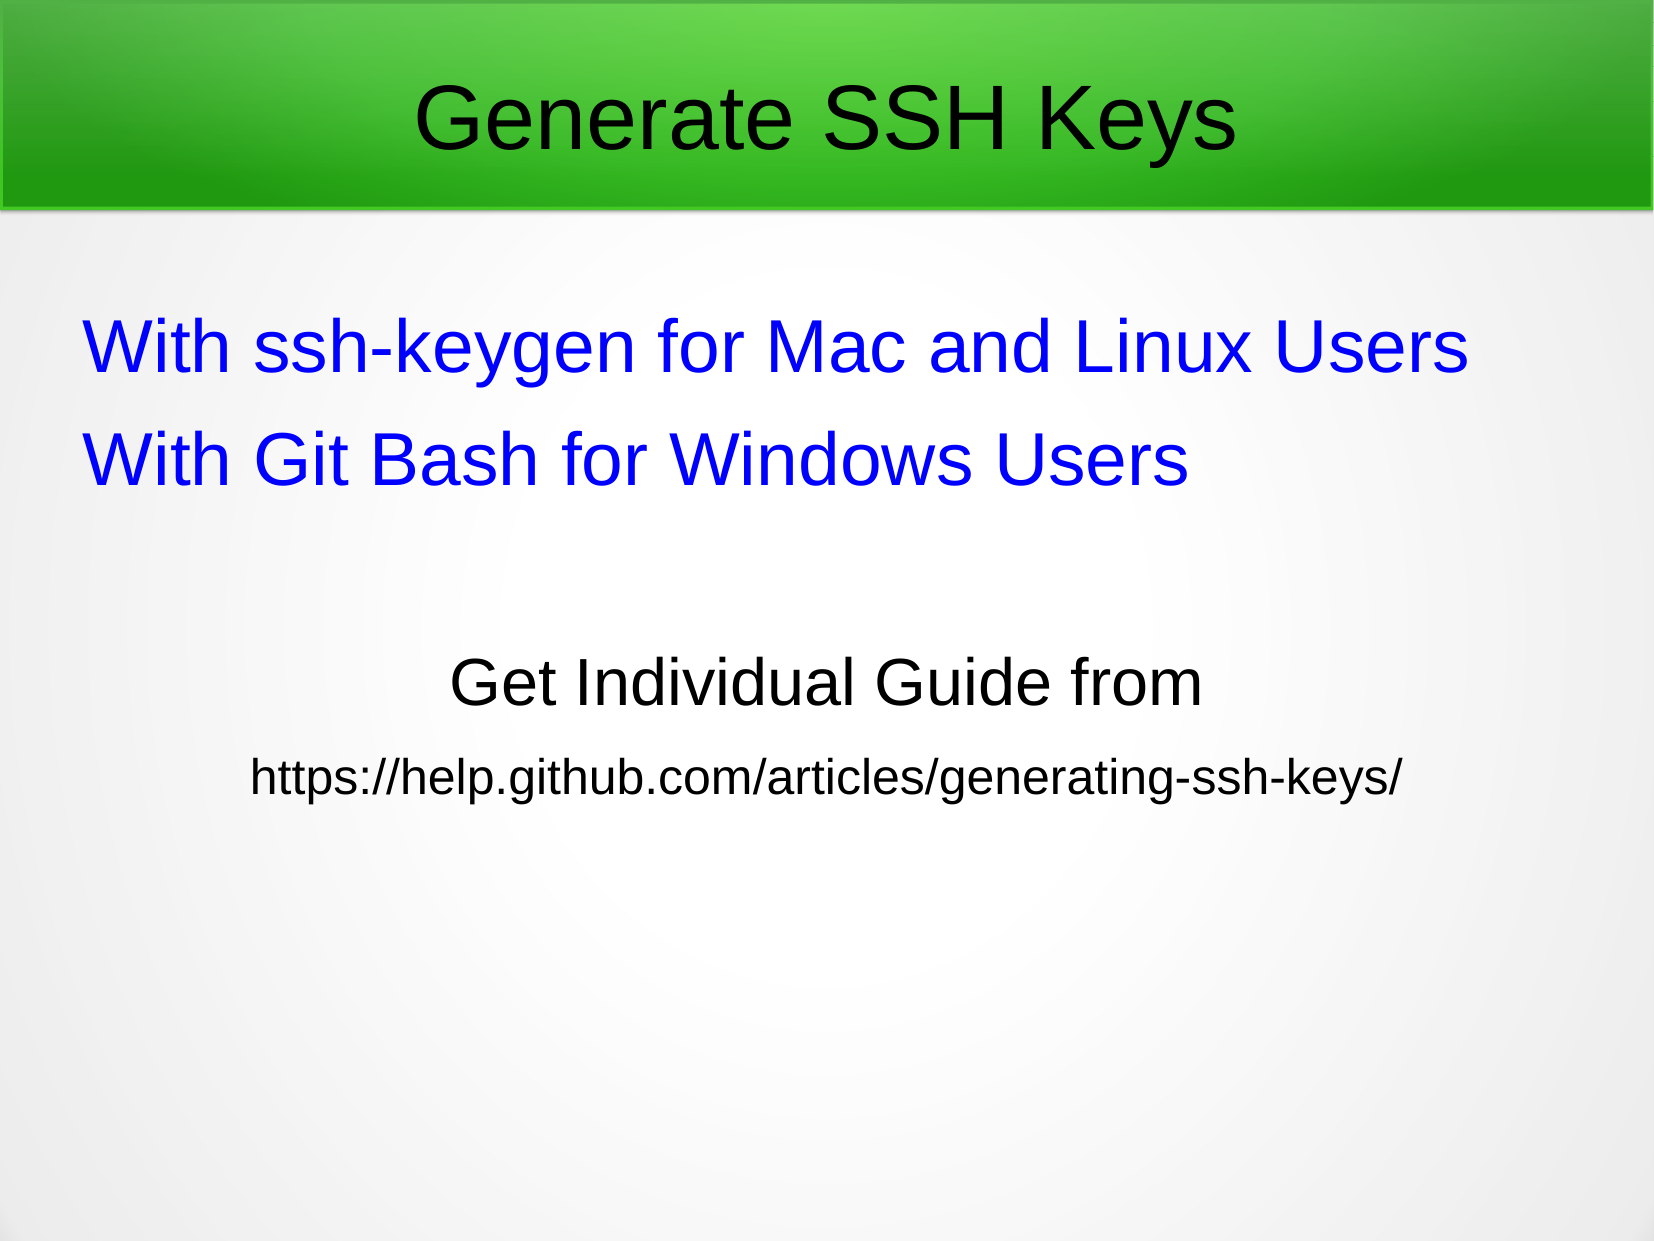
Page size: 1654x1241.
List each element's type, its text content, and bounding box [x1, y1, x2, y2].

title Generate SSH Keys [82, 47, 1571, 189]
subtitle With ssh-keygen for Mac and Linux Users With Git Bash for Windows Users Get Individual Guide from https://help.github.com/articles/generating-ssh-keys/ [82, 299, 1571, 1019]
